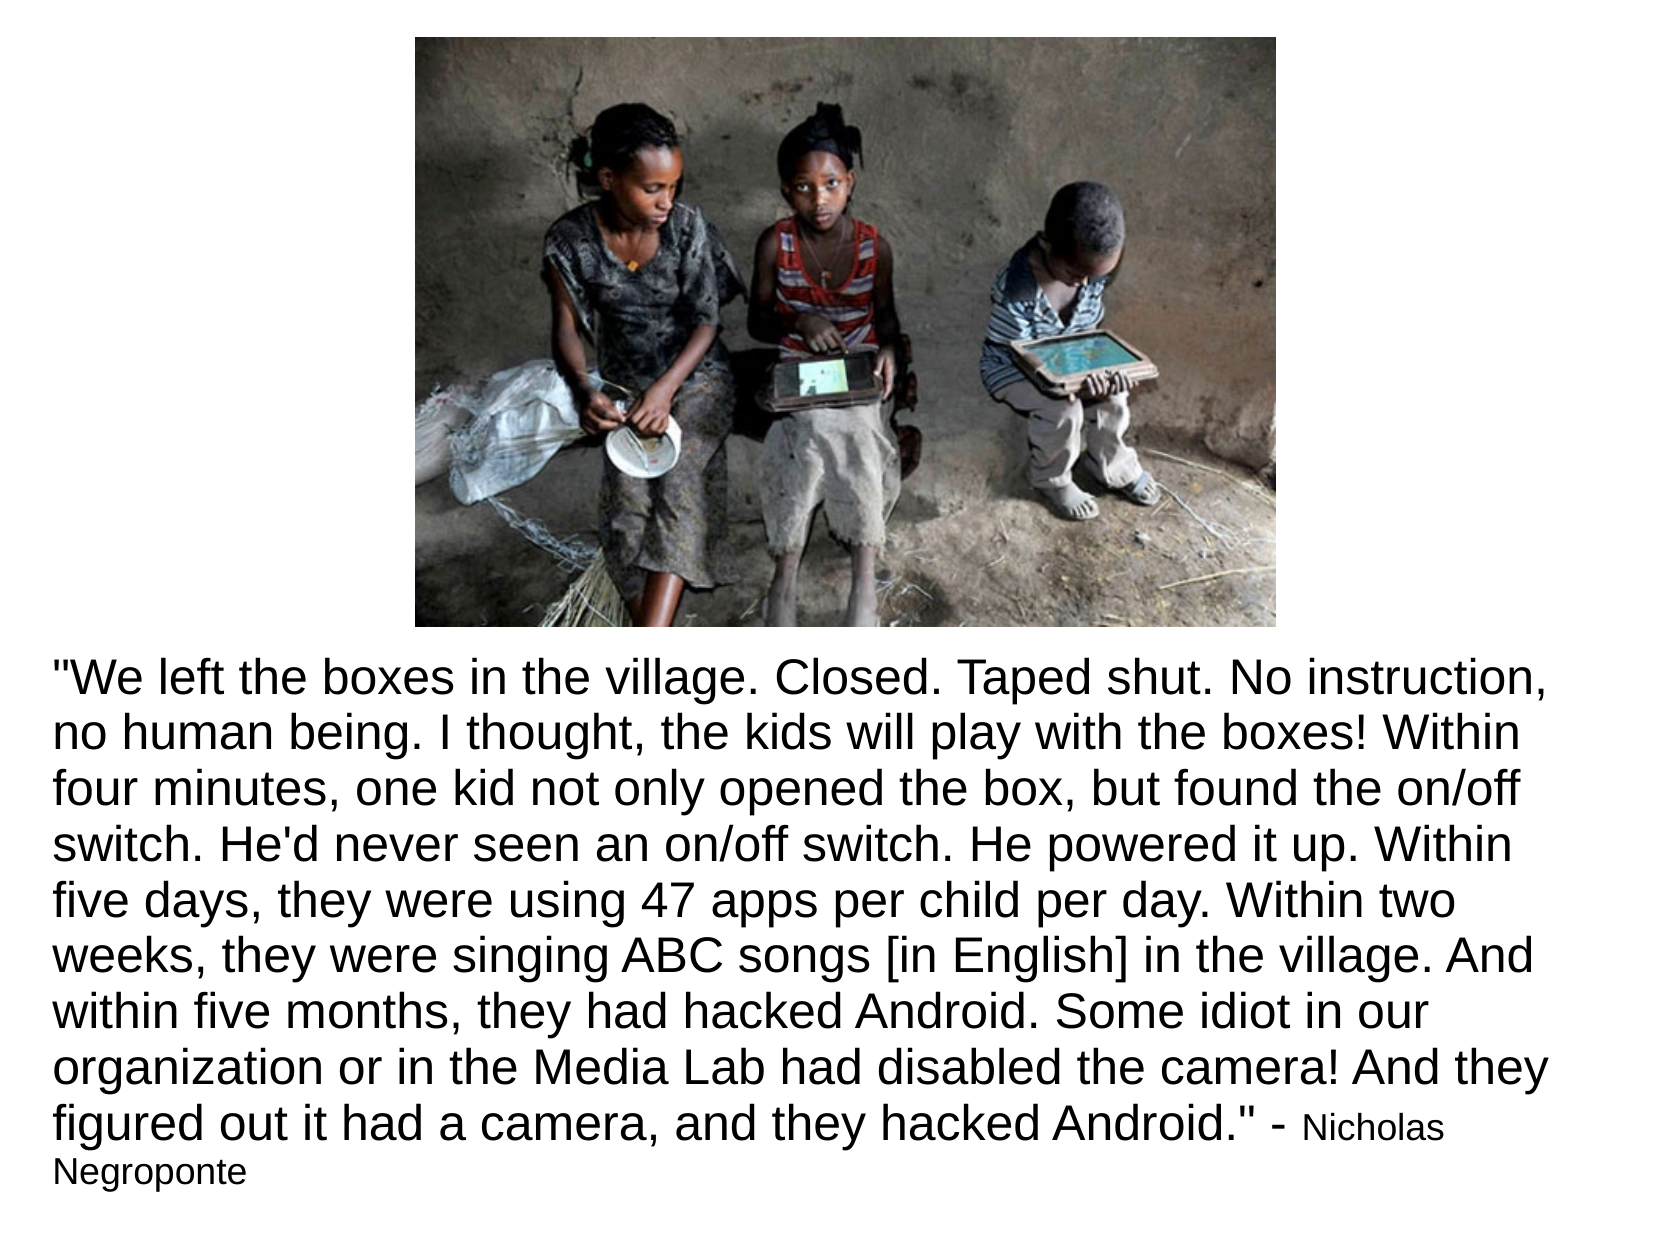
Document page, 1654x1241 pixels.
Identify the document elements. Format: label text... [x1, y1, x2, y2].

text_box "We left the boxes in the village. Closed. Taped shut. No instruction, no human being. I thought, the kids will play with the boxes! Within four minutes, one kid not only opened the box, but found the on/off switch. He'd never seen an on/off switch. He powered it up. Within five days, they were using 47 apps per child per day. Within two weeks, they were singing ABC songs [in English] in the village. And within five months, they had hacked Android. Some idiot in our organization or in the Media Lab had disabled the camera! And they figured out it had a camera, and they hacked Android." - Nicholas Negroponte [37, 641, 1613, 1201]
picture [415, 37, 1276, 627]
